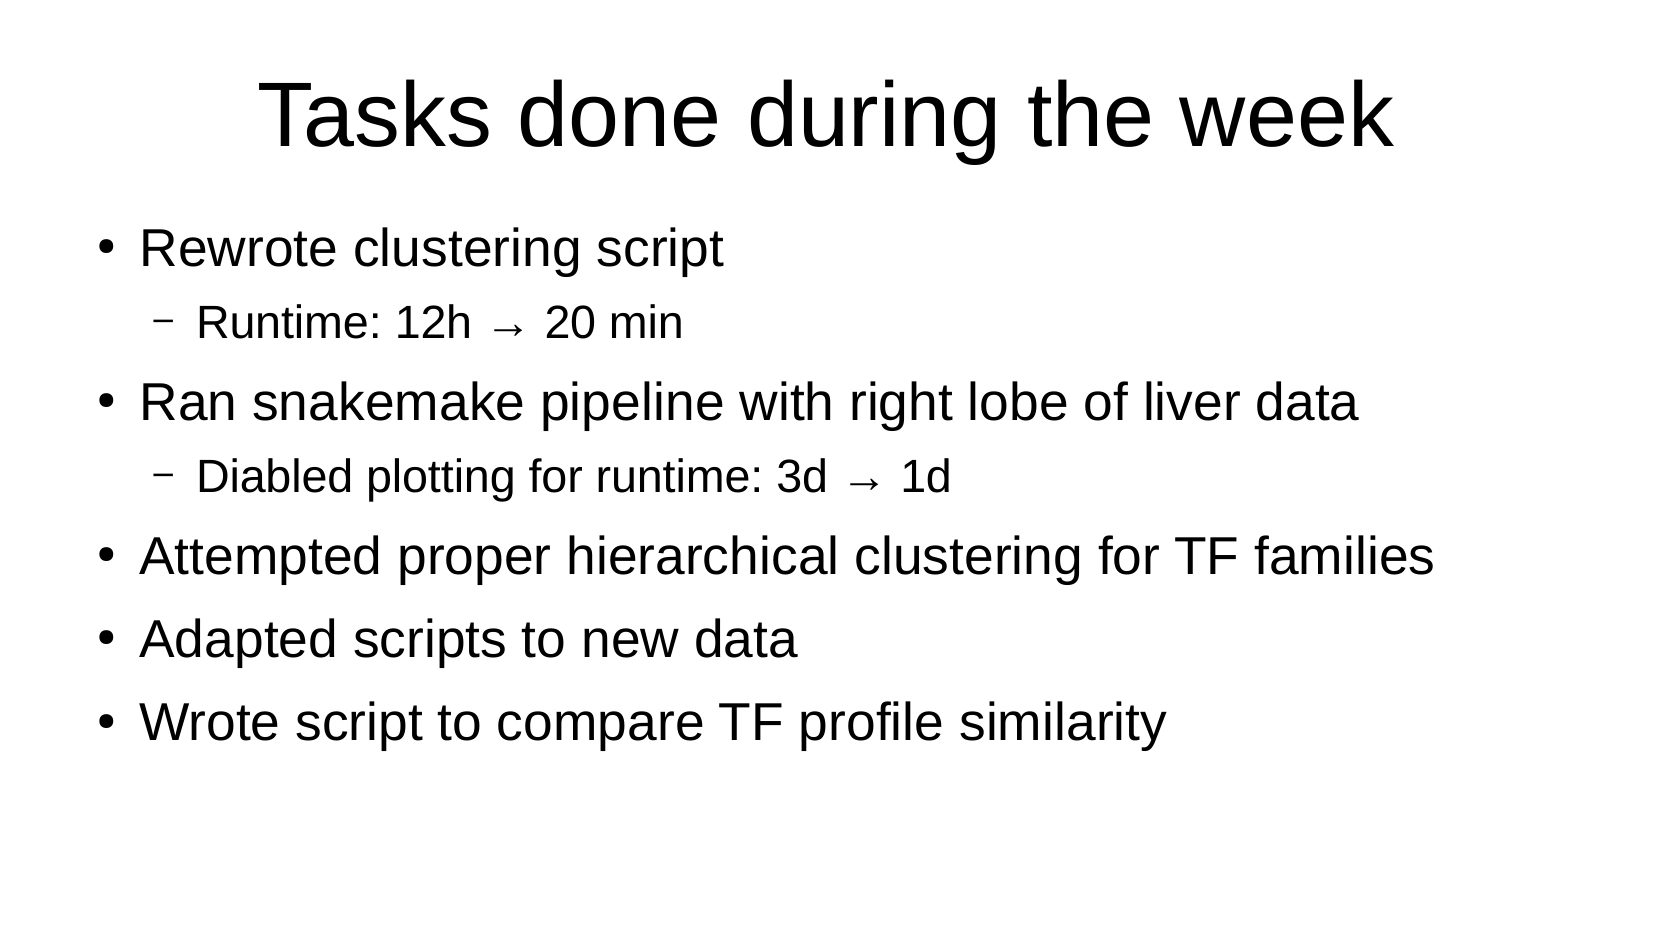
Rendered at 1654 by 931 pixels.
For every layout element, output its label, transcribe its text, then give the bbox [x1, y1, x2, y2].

title Tasks done during the week [82, 37, 1571, 193]
list Rewrote clustering script Runtime: 12h → 20 min Ran snakemake pipeline with right lobe of liver data Diabled plotting for runtime: 3d → 1d Attempted proper hierarchical clustering for TF families Adapted scripts to new data Wrote script to compare TF profile similarity [82, 217, 1571, 758]
